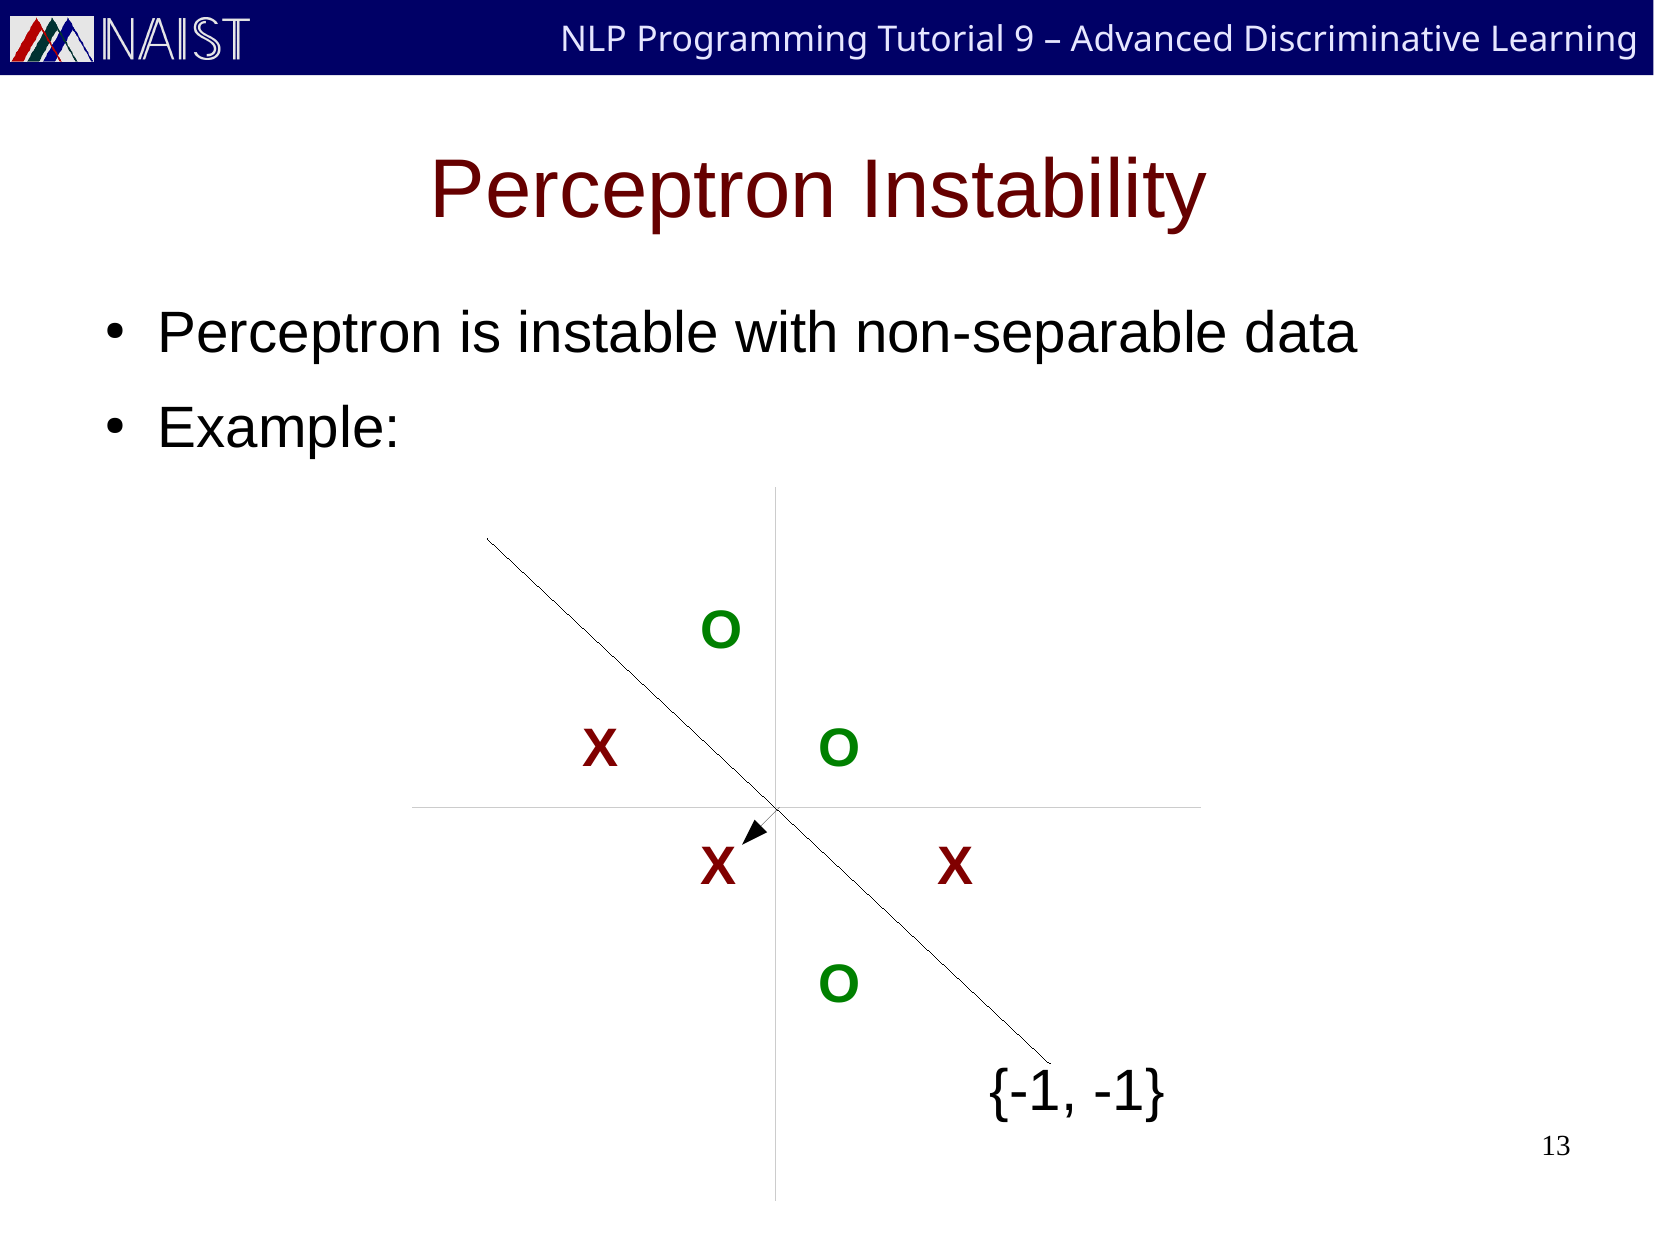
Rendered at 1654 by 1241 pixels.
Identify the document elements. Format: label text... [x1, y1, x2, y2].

text_box X [922, 828, 989, 913]
text_box {-1, -1} [975, 1050, 1181, 1130]
text_box X [567, 710, 634, 786]
title Perceptron Instability [75, 92, 1564, 285]
text_box O [686, 592, 758, 668]
list Perceptron is instable with non-separable data Example: [86, 300, 1576, 460]
text_box O [804, 710, 877, 786]
picture [10, 16, 94, 62]
picture [102, 17, 251, 60]
text_box X [686, 828, 753, 904]
text_box O [804, 946, 877, 1022]
